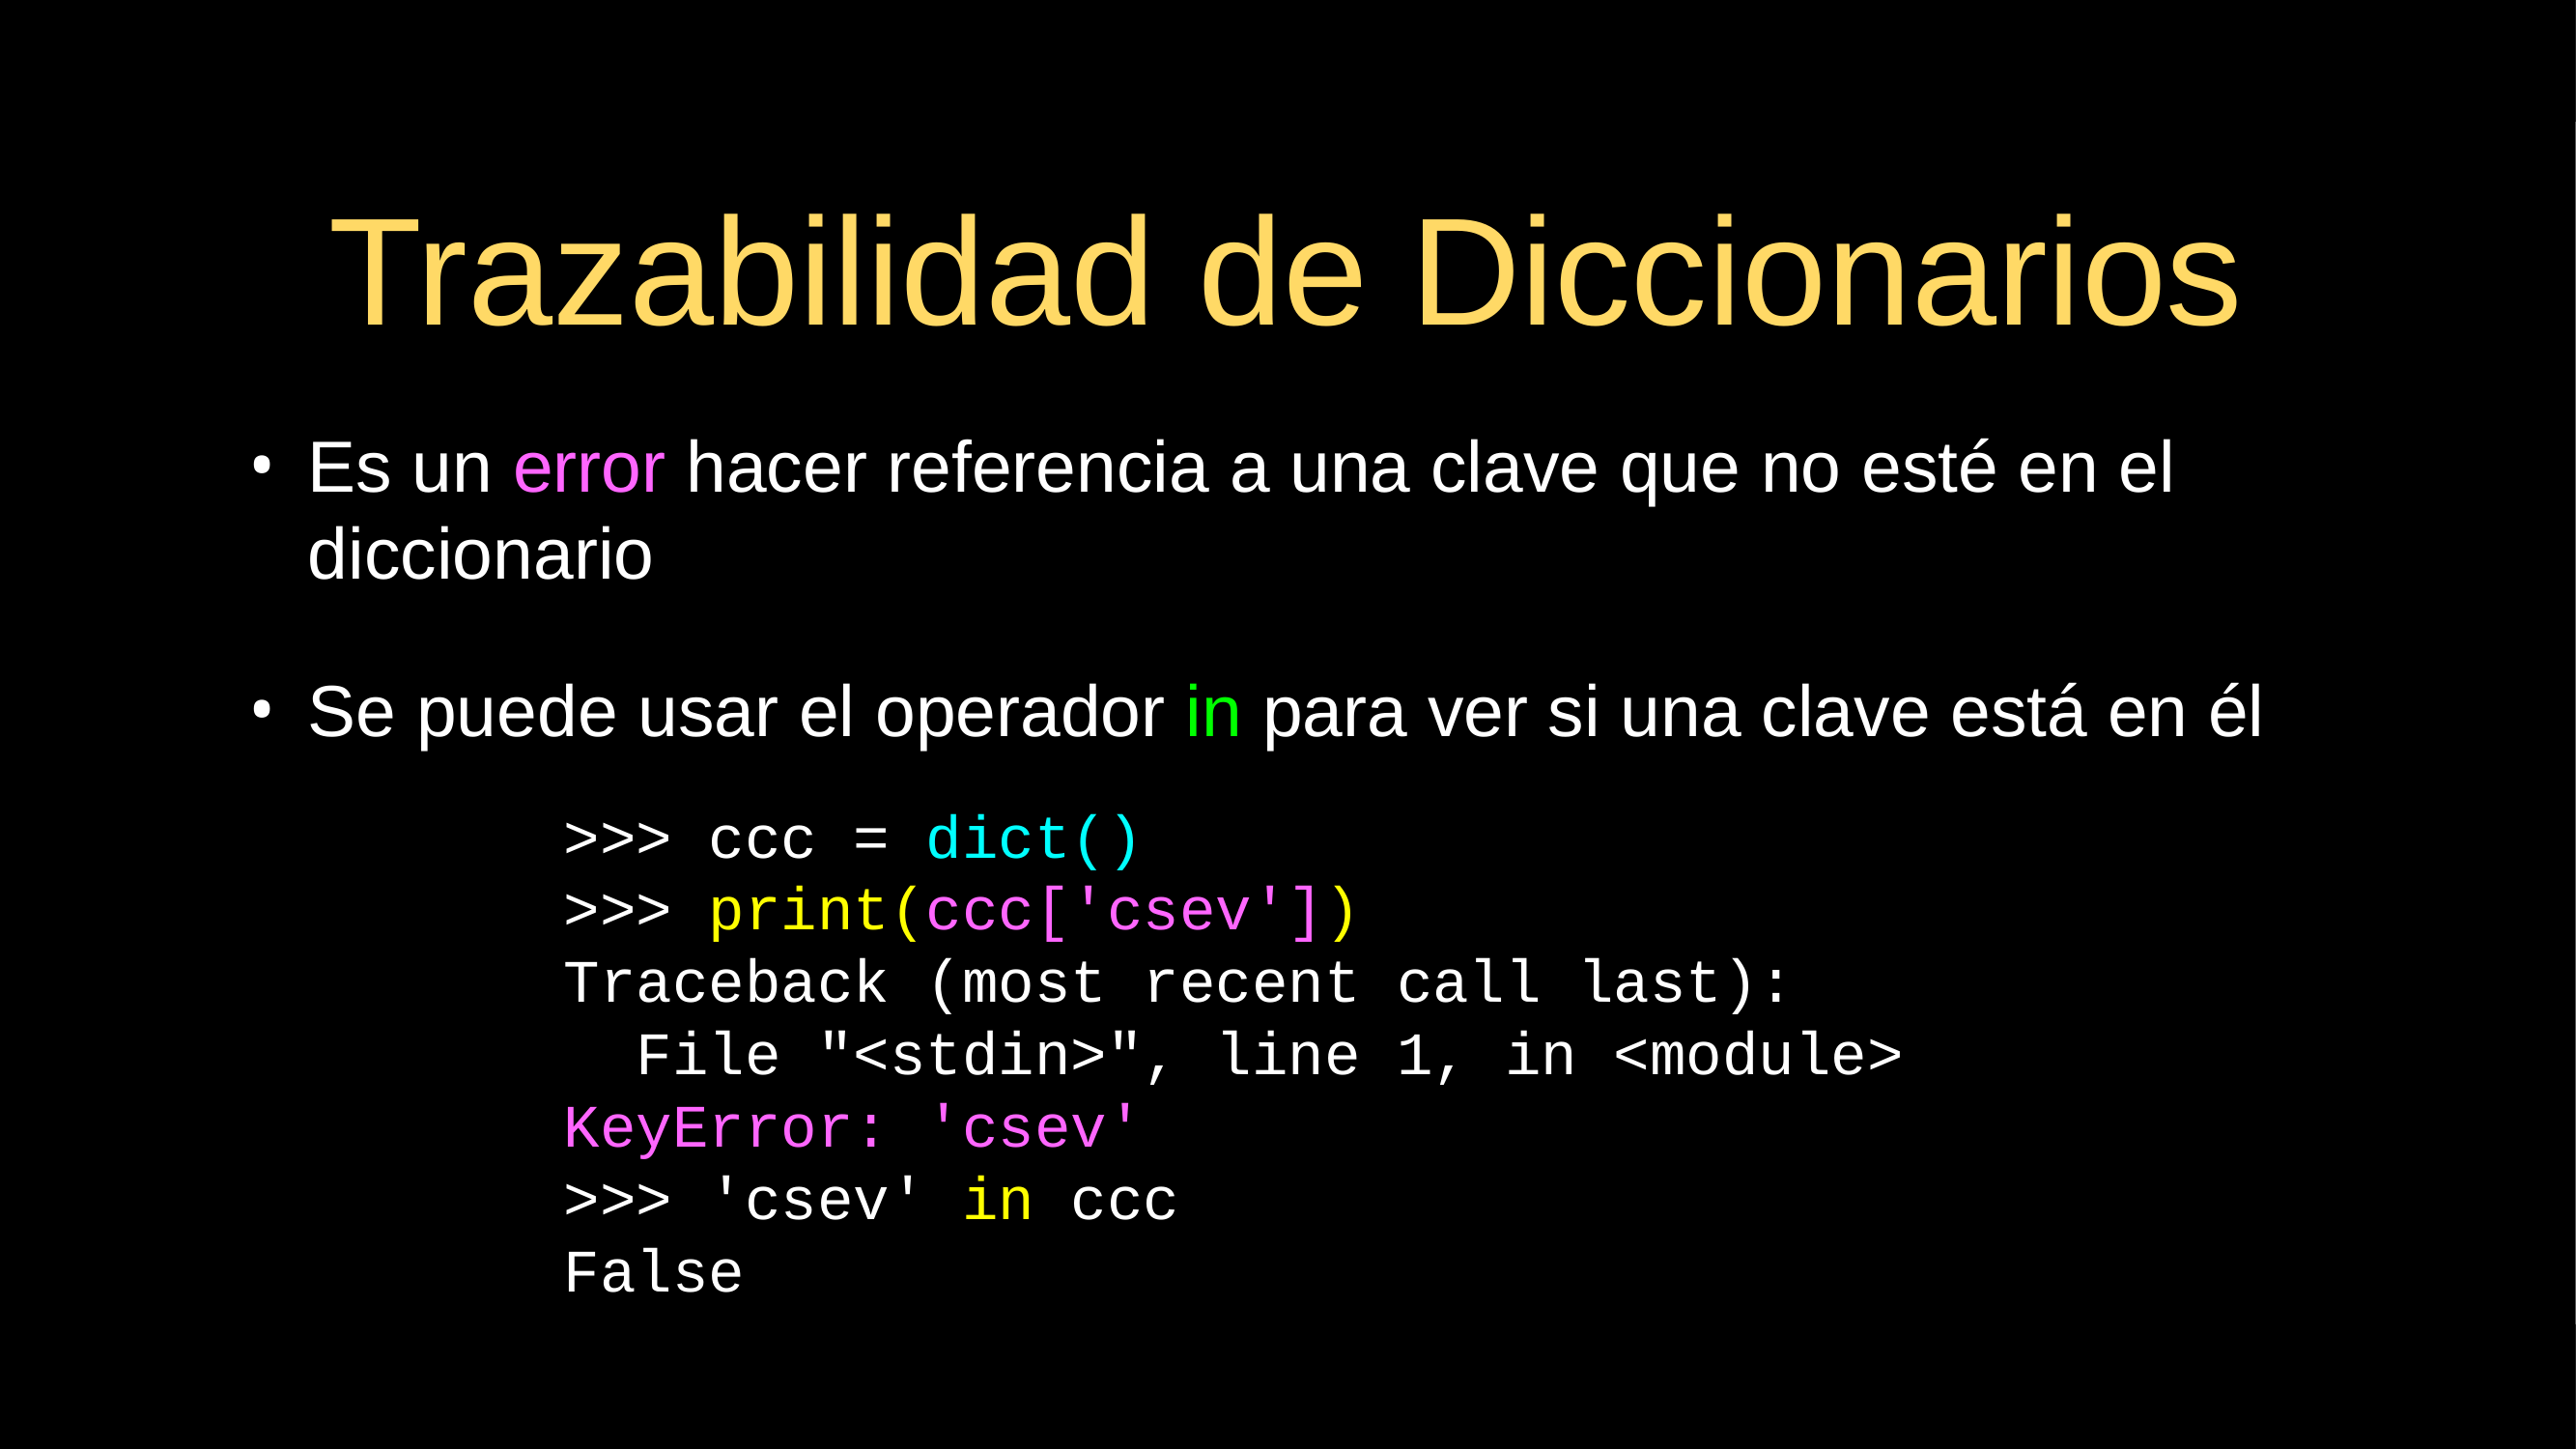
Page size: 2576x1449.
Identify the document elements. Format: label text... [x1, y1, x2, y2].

text_box >>> ccc = dict() >>> print(ccc['csev']) Traceback (most recent call last): File "<stdin>", line 1, in <module> KeyError: 'csev' >>> 'csev' in ccc False [563, 753, 1999, 1349]
list Es un error hacer referencia a una clave que no esté en el diccionario Se puede usar el operador in para ver si una clave está en él [183, 412, 2391, 759]
title Trazabilidad de Diccionarios [183, 125, 2391, 403]
